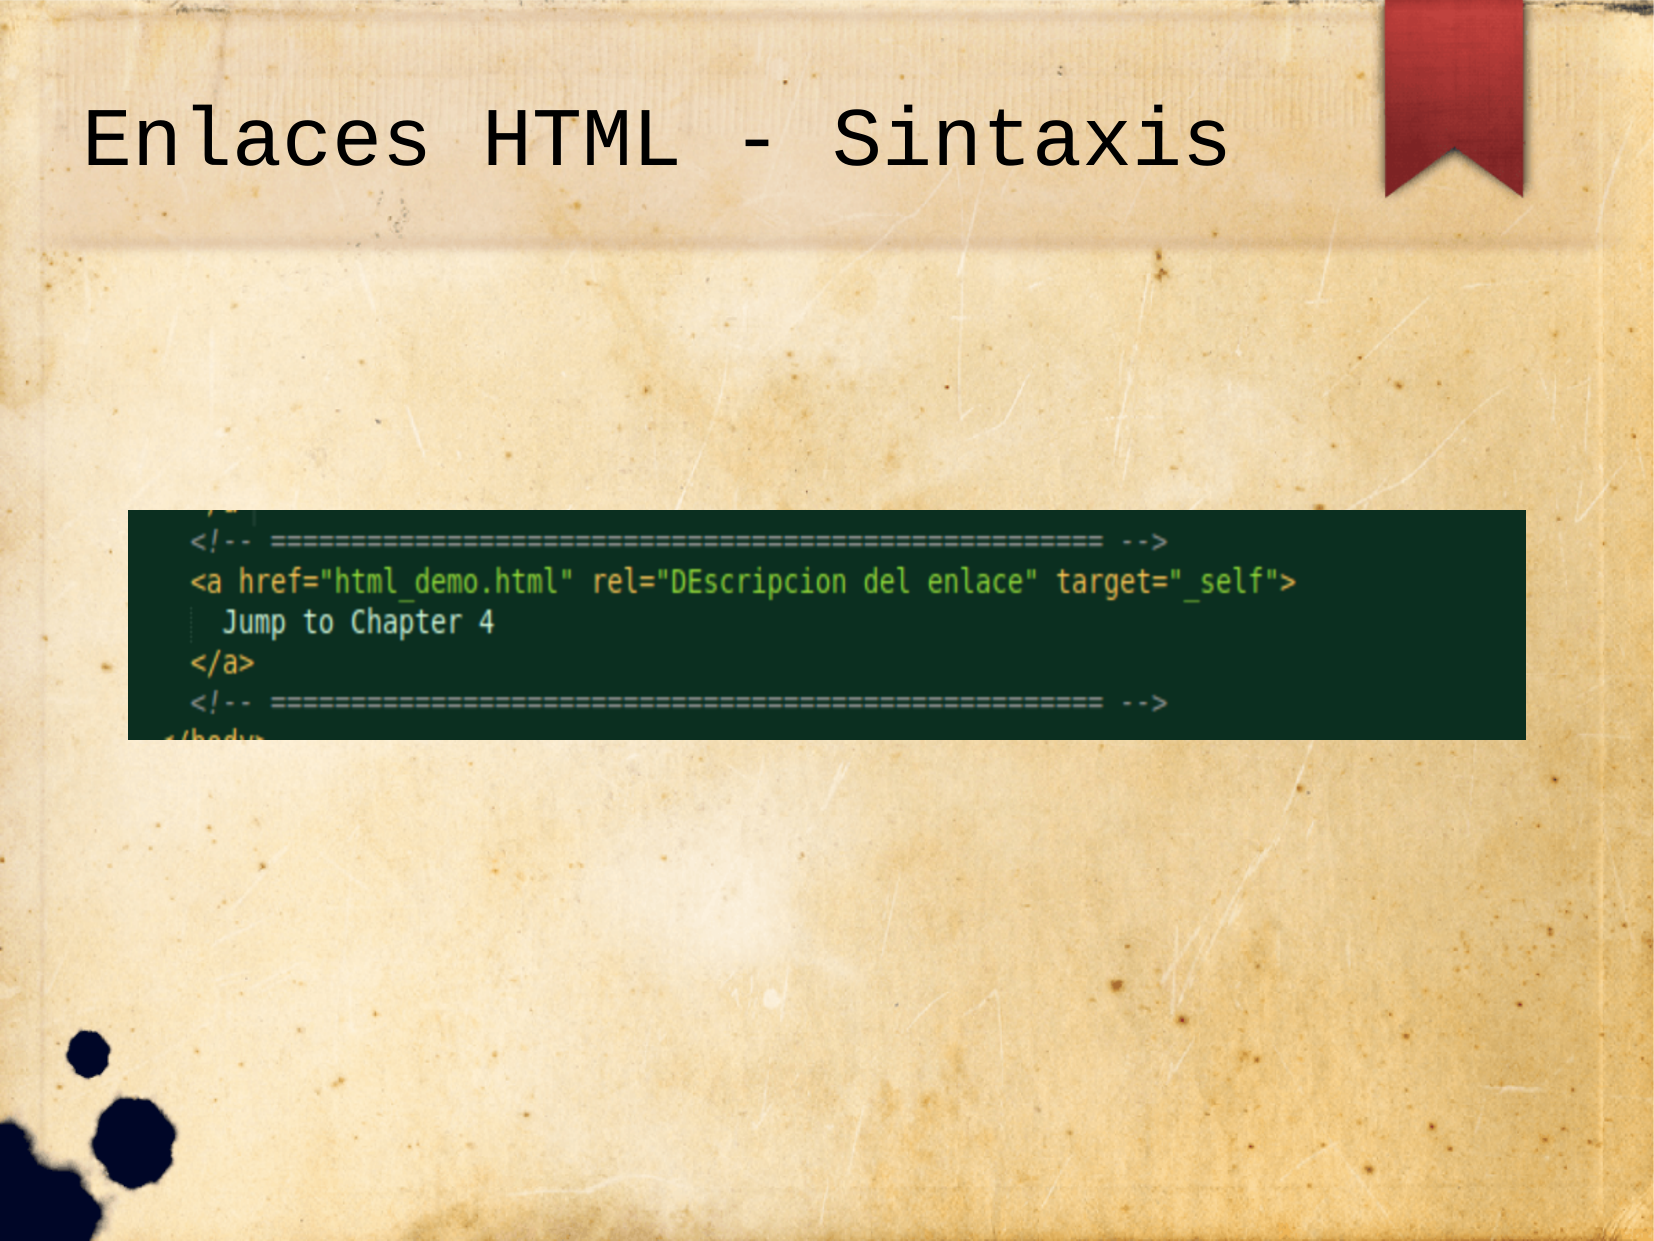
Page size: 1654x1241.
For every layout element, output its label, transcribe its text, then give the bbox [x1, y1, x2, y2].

list [82, 290, 1538, 1010]
picture [0, 0, 1654, 1241]
title Enlaces HTML - Sintaxis [82, 49, 1347, 237]
